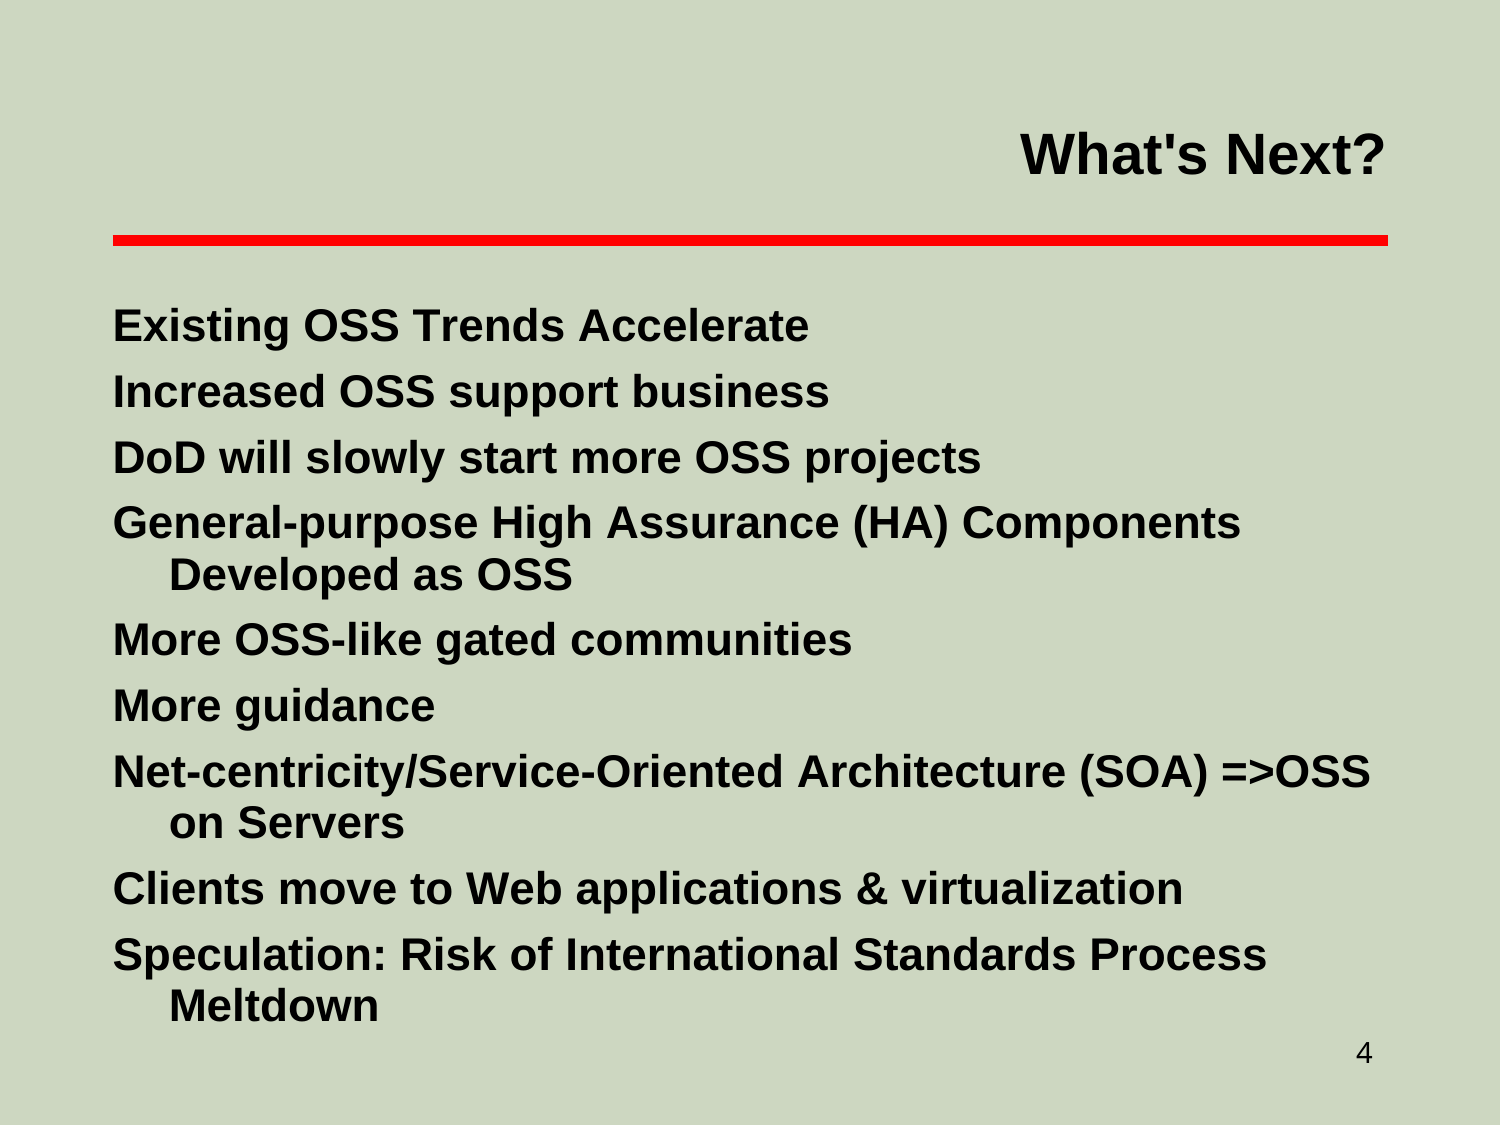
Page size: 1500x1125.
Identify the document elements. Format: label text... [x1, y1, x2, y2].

list Existing OSS Trends Accelerate Increased OSS support business DoD will slowly start more OSS projects General-purpose High Assurance (HA) Components Developed as OSS More OSS-like gated communities More guidance Net-centricity/Service-Oriented Architecture (SOA) =>OSS on Servers Clients move to Web applications & virtualization Speculation: Risk of International Standards Process Meltdown [112, 299, 1388, 1098]
title What's Next? [337, 85, 1388, 224]
